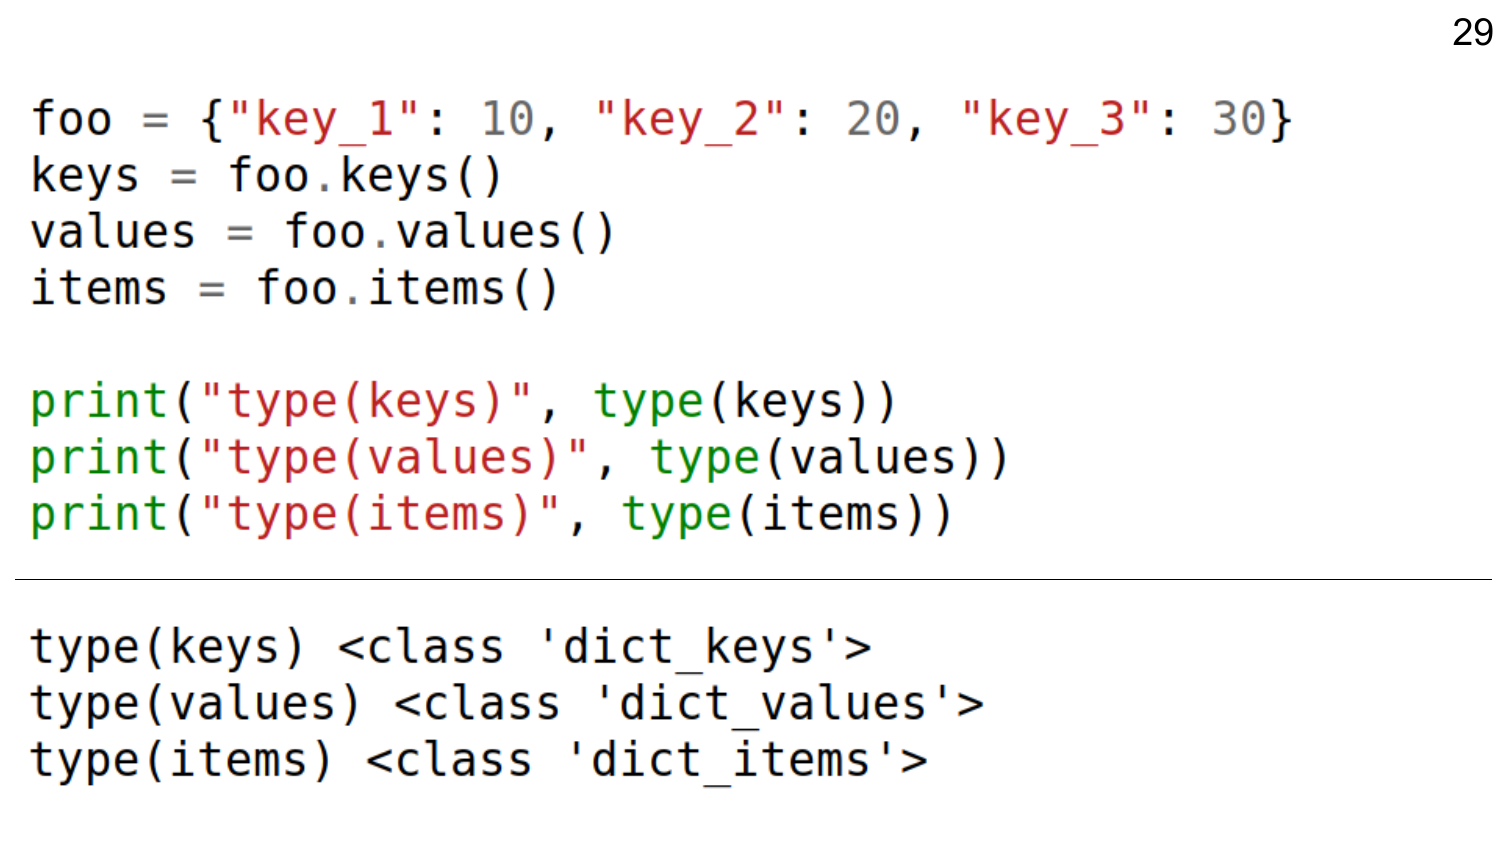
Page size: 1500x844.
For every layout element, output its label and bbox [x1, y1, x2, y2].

picture [20, 616, 1002, 806]
picture [18, 85, 1302, 552]
